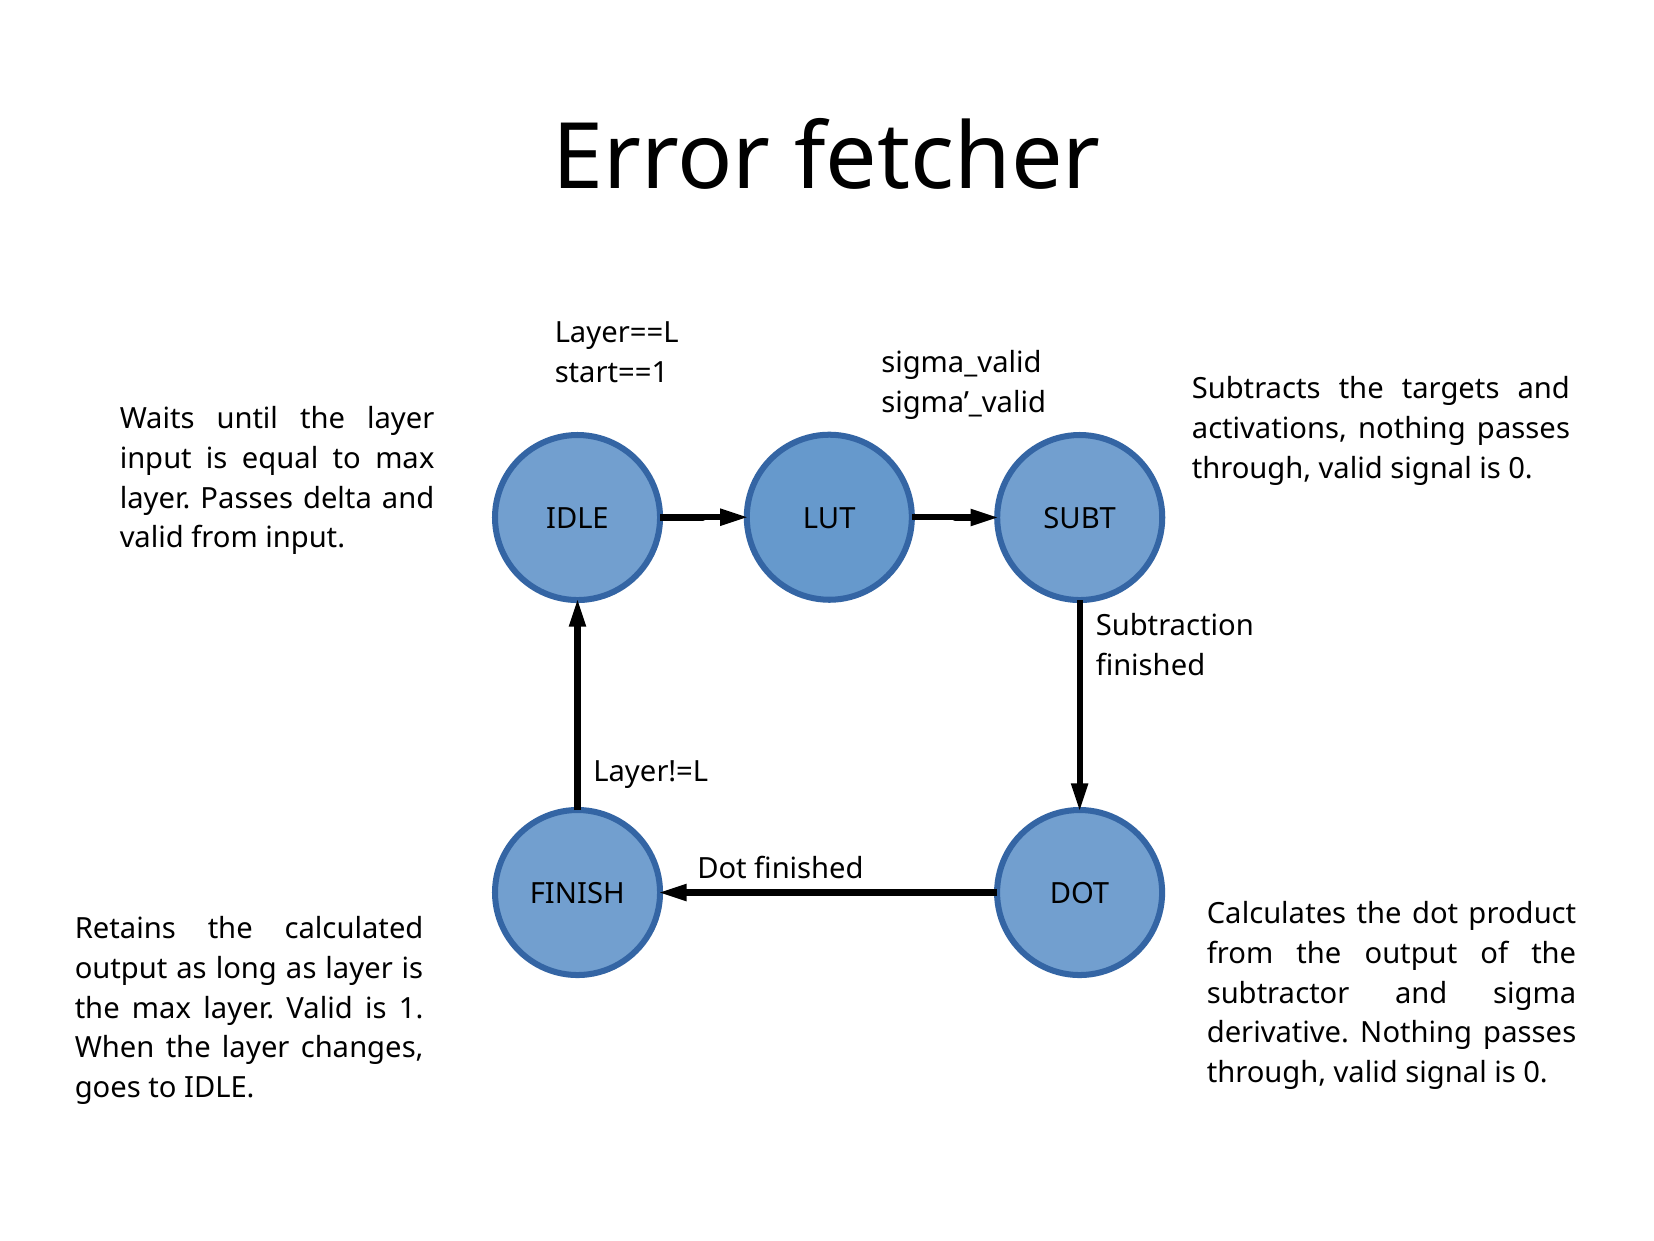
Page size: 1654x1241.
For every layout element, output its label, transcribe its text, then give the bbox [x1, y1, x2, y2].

text_box Layer==L start==1 [540, 304, 810, 406]
text_box FINISH [495, 810, 661, 976]
text_box SUBT [997, 435, 1163, 600]
text_box IDLE [495, 435, 660, 601]
text_box Subtracts the targets and activations, nothing passes through, valid signal is 0. [1177, 360, 1606, 601]
text_box LUT [746, 434, 912, 600]
text_box Dot finished [682, 840, 879, 889]
text_box Layer!=L [578, 742, 734, 801]
text_box sigma_valid sigma’_valid [866, 333, 1066, 435]
text_box DOT [997, 810, 1163, 976]
text_box Calculates the dot product from the output of the subtractor and sigma derivative. Nothing passes through, valid signal is 0. [1192, 885, 1613, 1126]
text_box Subtraction finished [1081, 597, 1279, 699]
text_box Waits until the layer input is equal to max layer. Passes delta and valid from input. [105, 390, 451, 631]
text_box Retains the calculated output as long as layer is the max layer. Valid is 1. When the layer changes, goes to IDLE. [60, 900, 481, 1141]
title Error fetcher [82, 49, 1571, 257]
